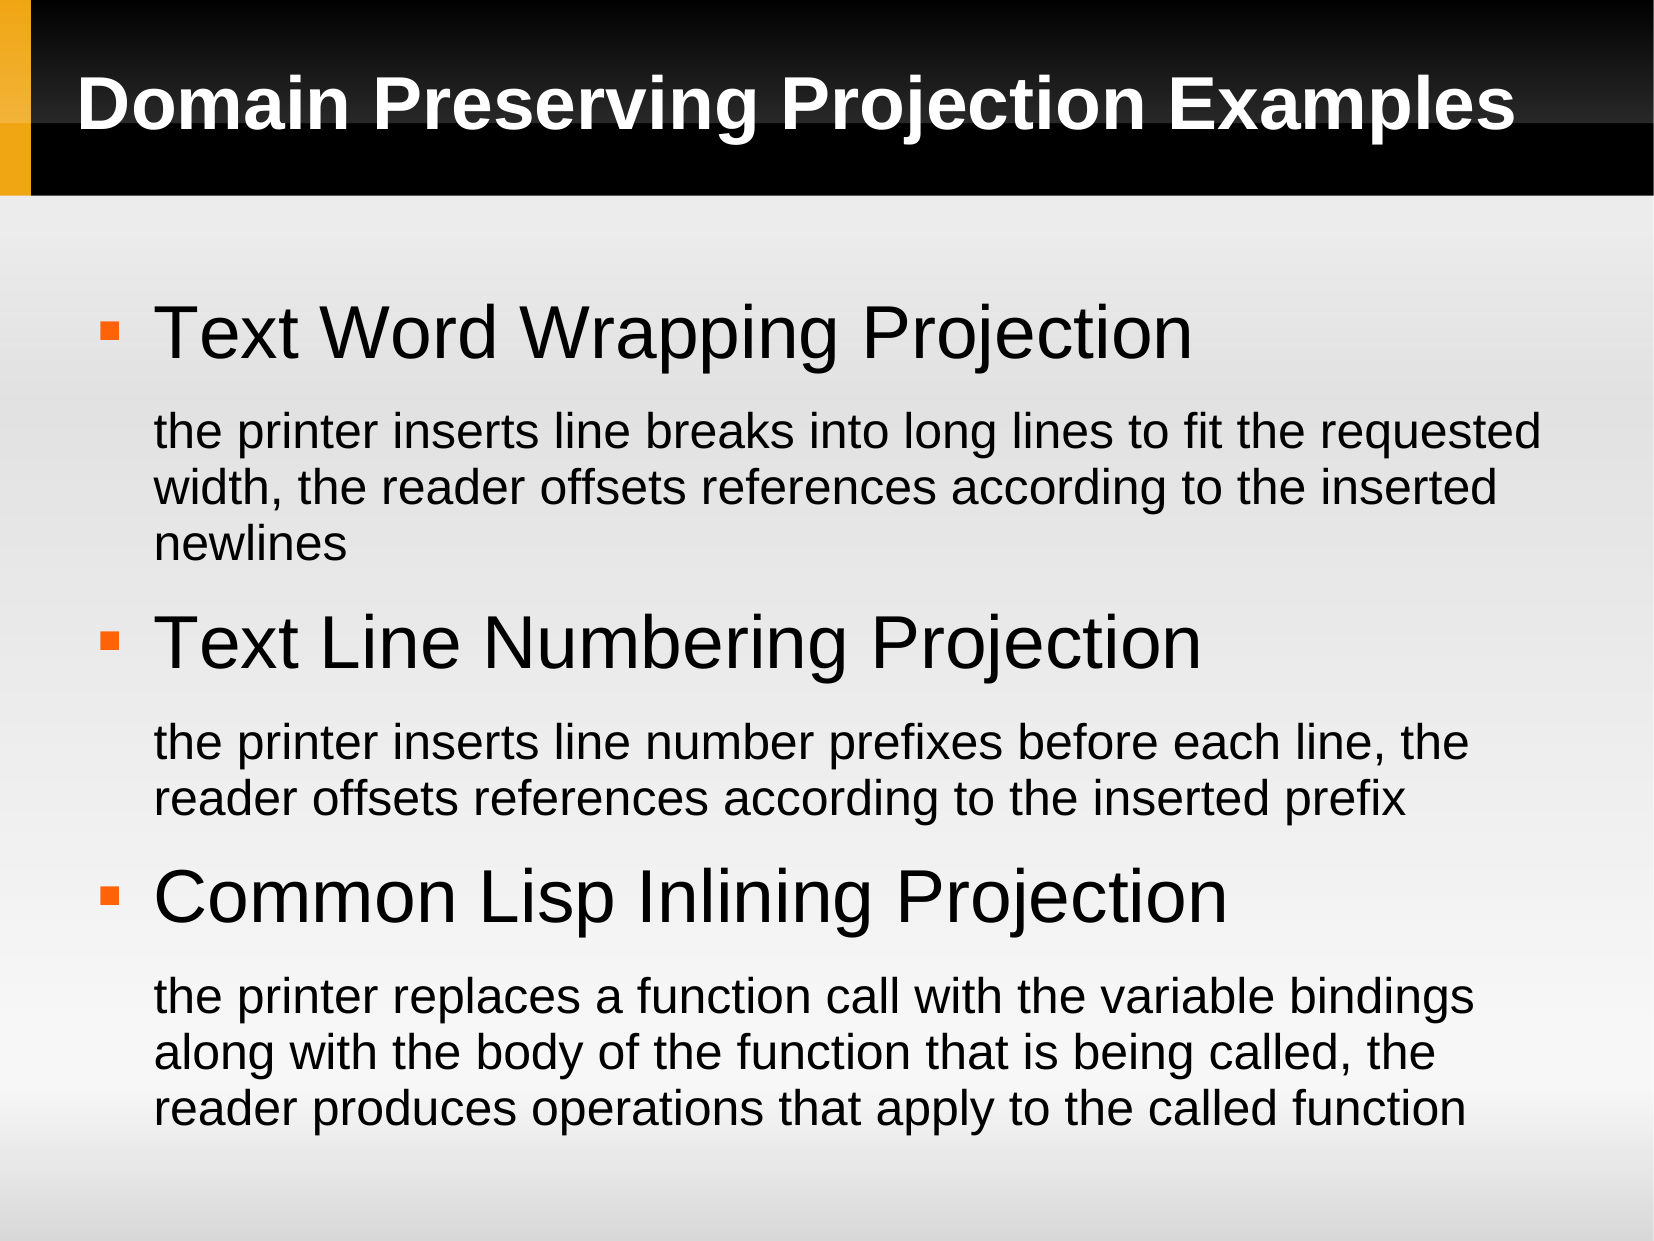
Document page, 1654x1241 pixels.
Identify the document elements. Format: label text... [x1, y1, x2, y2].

list Text Word Wrapping Projection the printer inserts line breaks into long lines to fit the requested width, the reader offsets references according to the inserted newlines Text Line Numbering Projection the printer inserts line number prefixes before each line, the reader offsets references according to the inserted prefix Common Lisp Inlining Projection the printer replaces a function call with the variable bindings along with the body of the function that is being called, the reader produces operations that apply to the called function [82, 290, 1571, 1141]
title Domain Preserving Projection Examples [76, 0, 1565, 208]
picture [0, 0, 1654, 1241]
